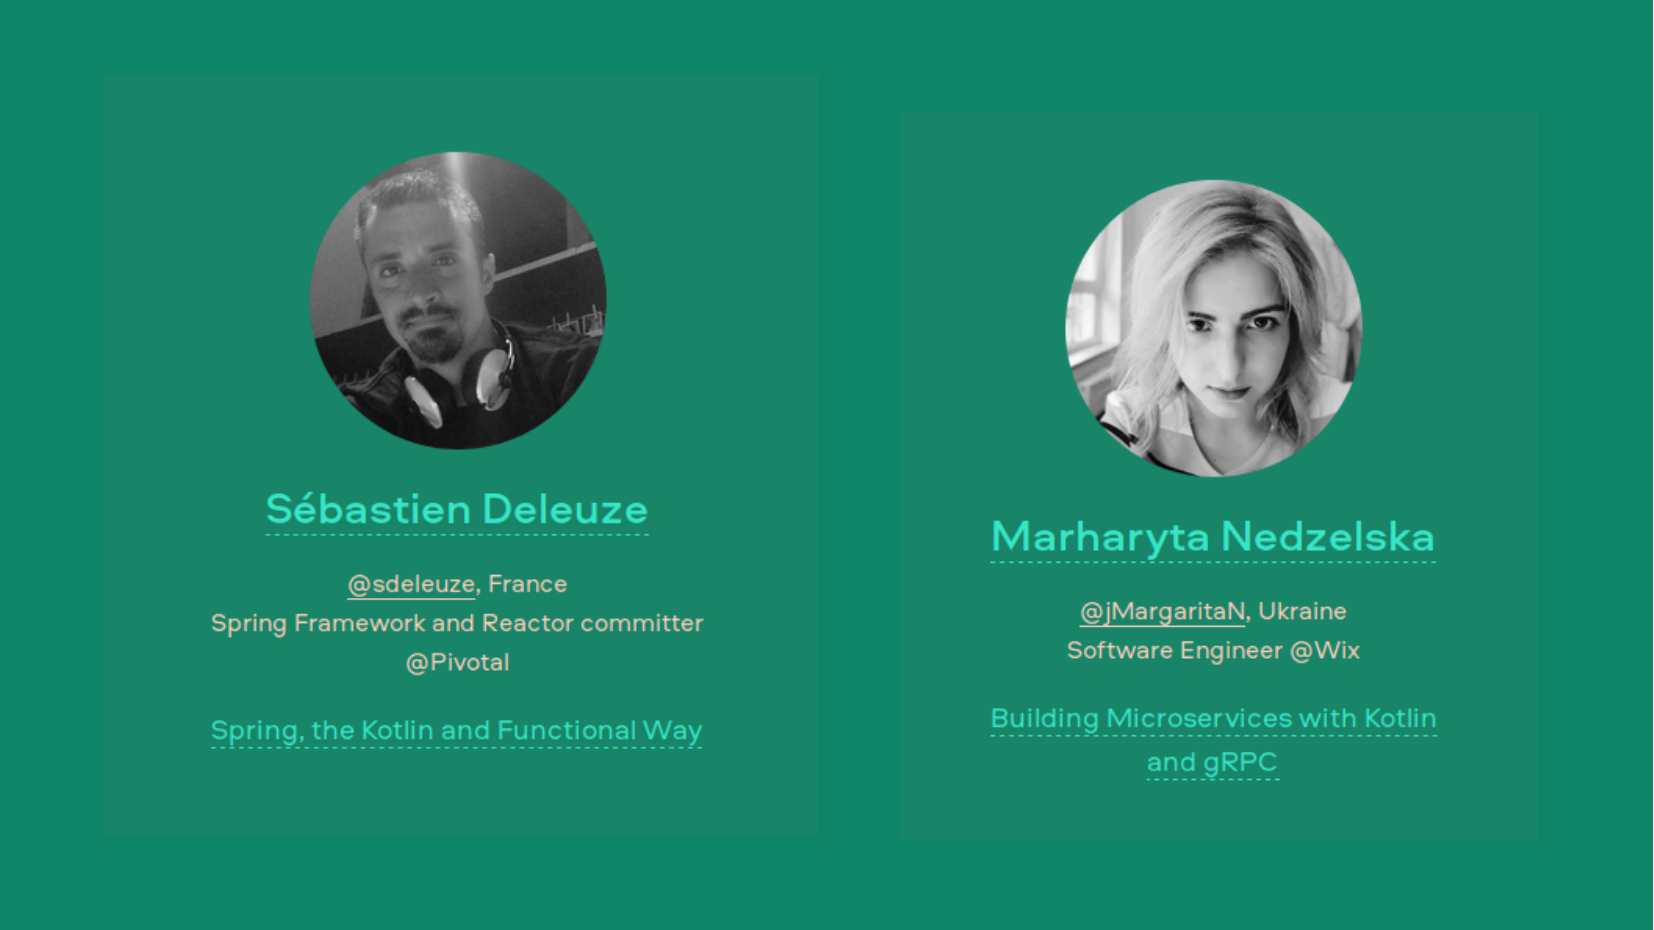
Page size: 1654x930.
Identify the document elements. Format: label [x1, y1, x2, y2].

picture [105, 74, 818, 835]
picture [900, 113, 1538, 841]
